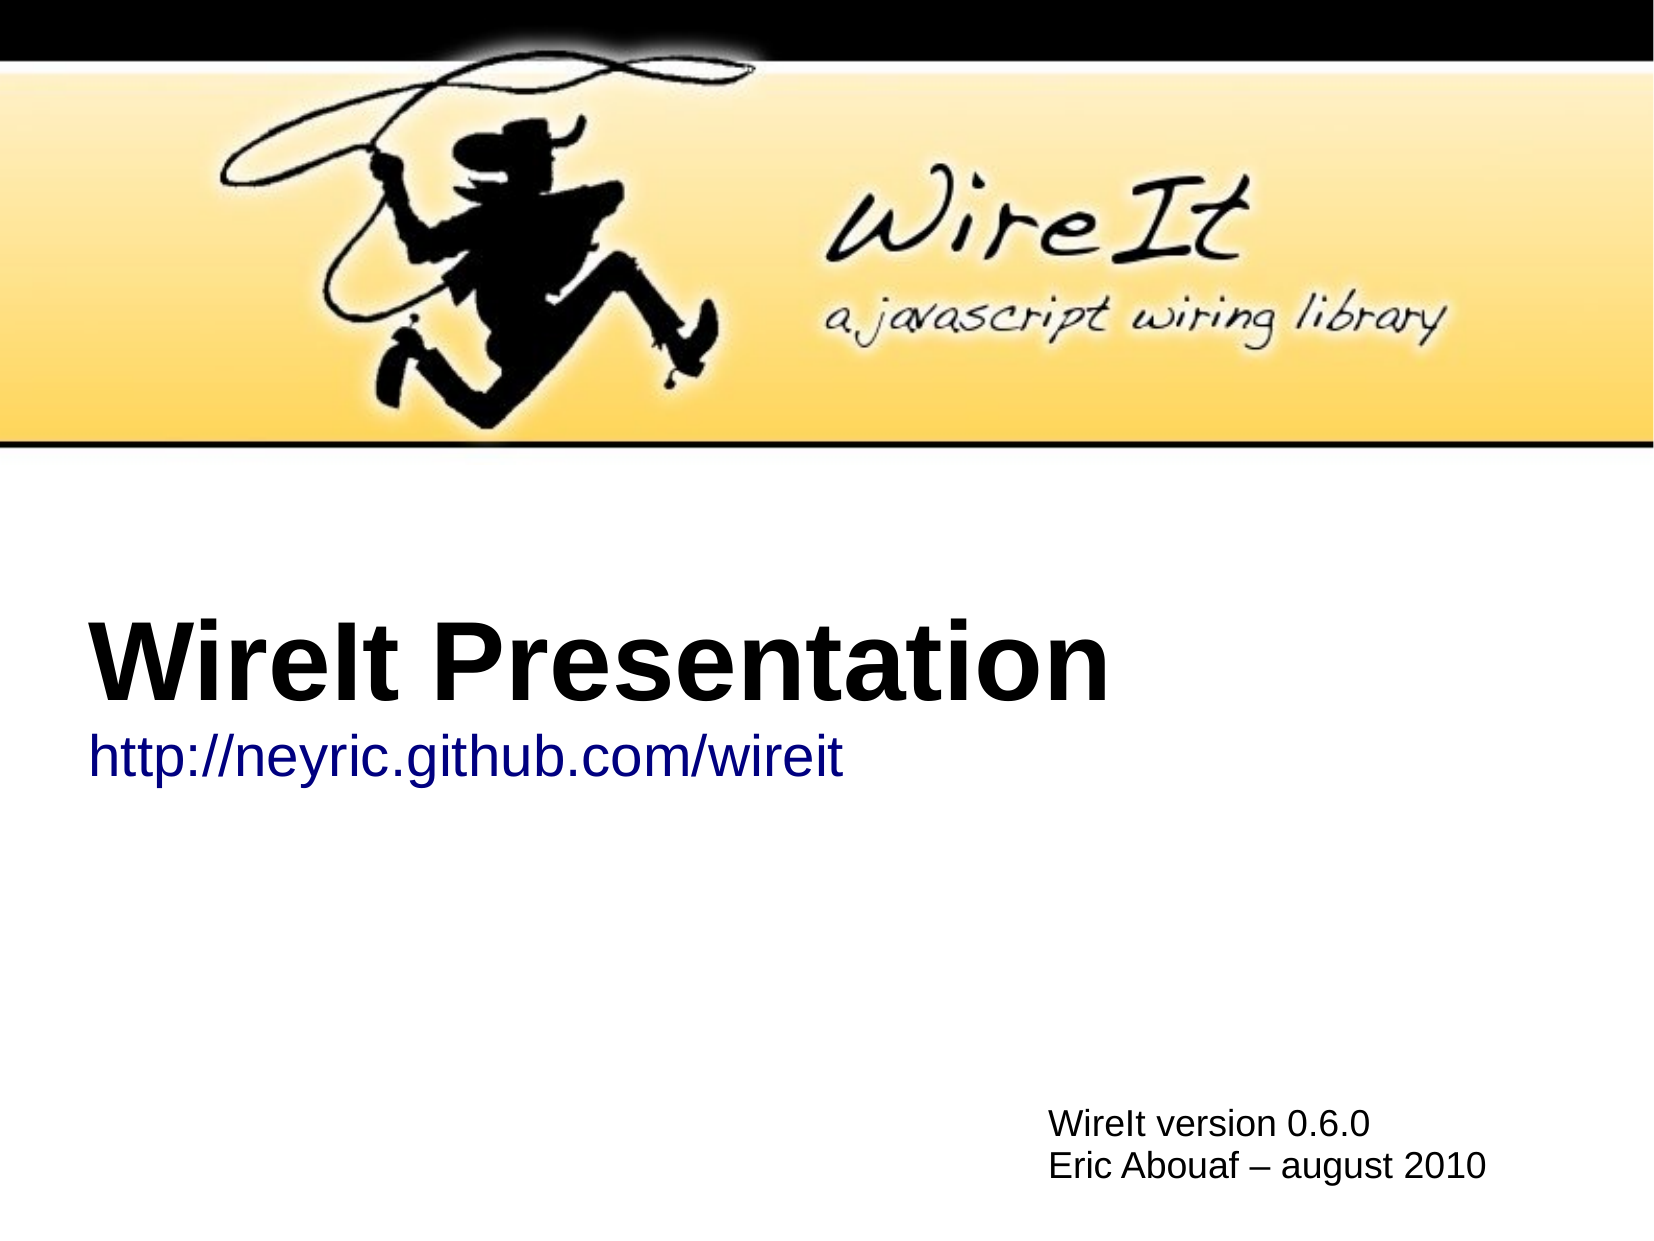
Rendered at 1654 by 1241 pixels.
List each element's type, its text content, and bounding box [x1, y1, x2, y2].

title WireIt Presentation http://neyric.github.com/wireit [88, 561, 1270, 827]
text_box WireIt version 0.6.0 Eric Abouaf – august 2010 [1033, 1094, 1625, 1194]
picture [0, 0, 1654, 465]
